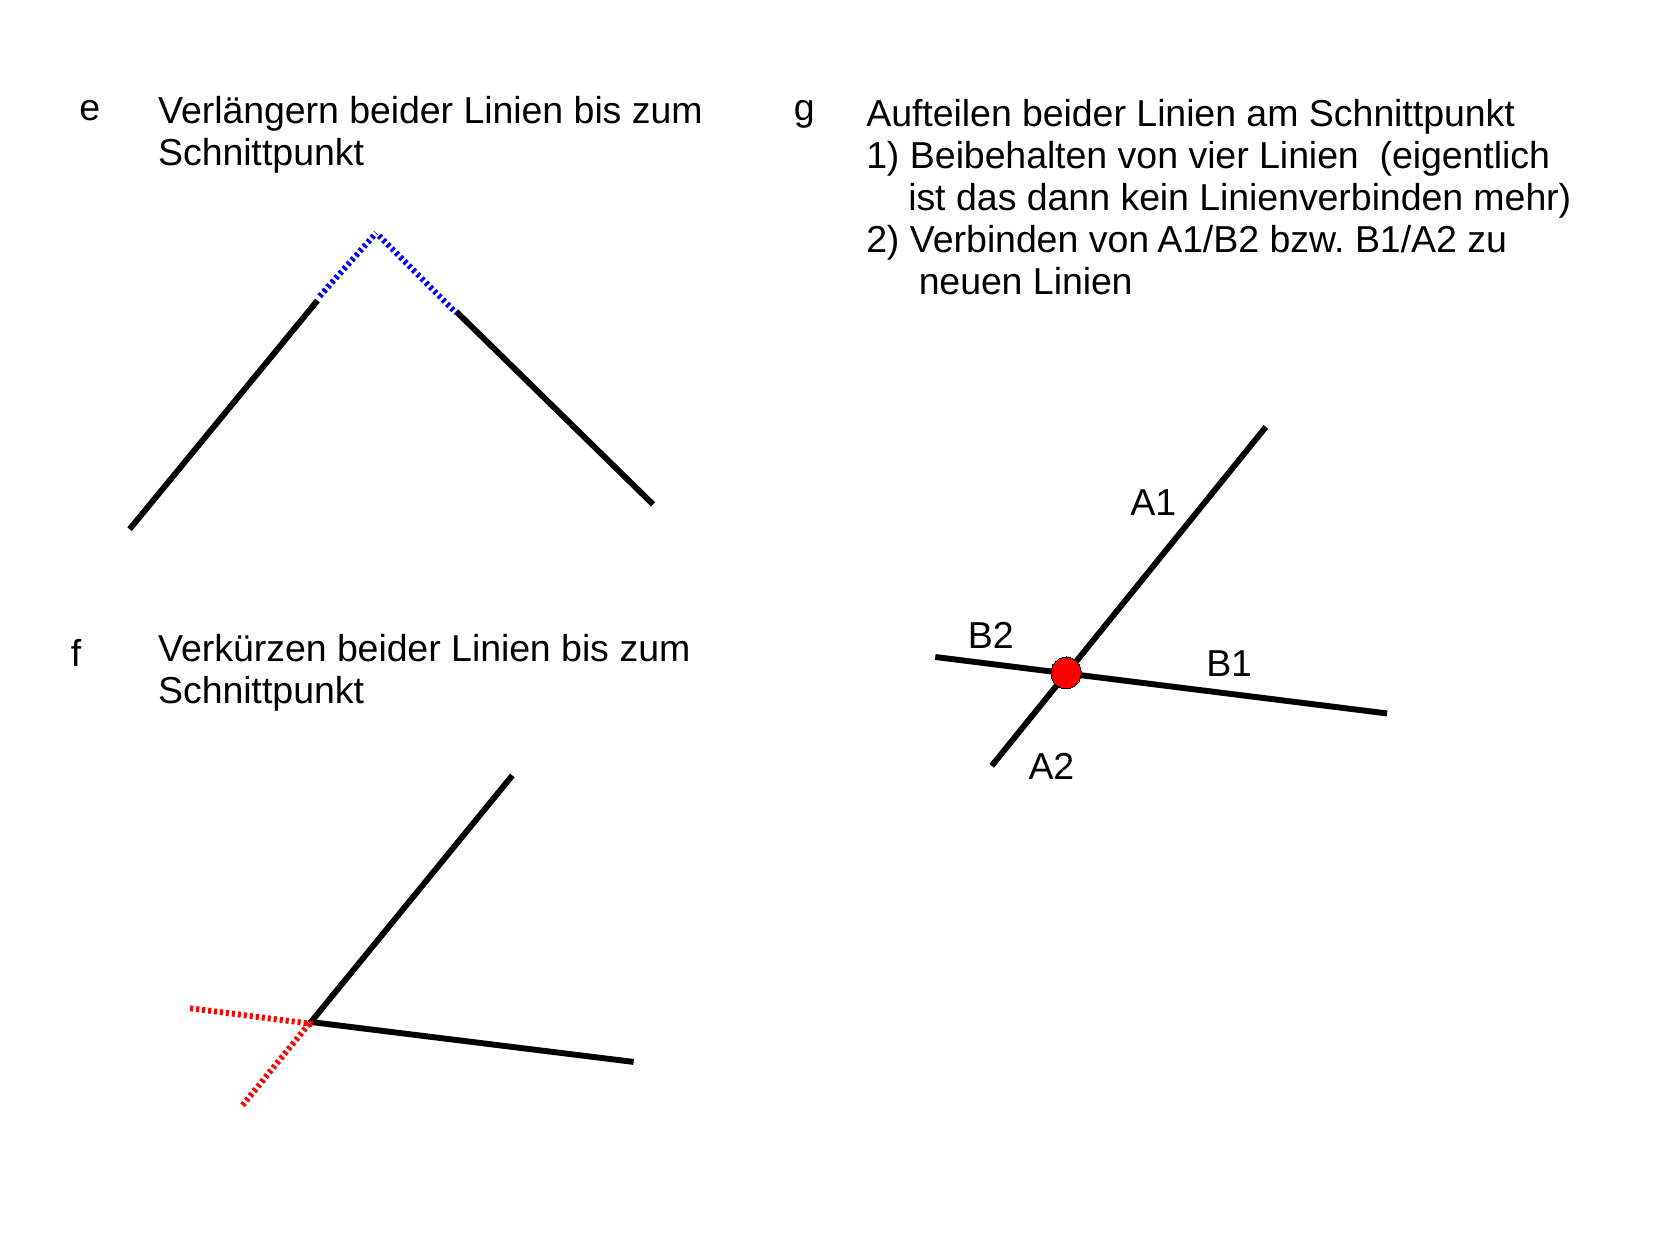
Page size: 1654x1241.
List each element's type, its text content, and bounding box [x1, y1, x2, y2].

text_box f [56, 625, 97, 683]
text_box [1050, 656, 1082, 689]
text_box A2 [1013, 738, 1090, 796]
text_box B1 [1191, 635, 1267, 703]
text_box Verkürzen beider Linien bis zum Schnittpunkt [143, 619, 706, 719]
text_box B2 [953, 607, 1029, 665]
text_box A1 [1115, 473, 1192, 531]
text_box Verlängern beider Linien bis zum Schnittpunkt [143, 82, 718, 182]
text_box g [779, 79, 830, 137]
text_box Aufteilen beider Linien am Schnittpunkt 1) Beibehalten von vier Linien (eigentlich ist das dann kein Linienverbinden mehr) 2) Verbinden von A1/B2 bzw. B1/A2 zu neuen Linien [851, 85, 1587, 311]
text_box e [64, 79, 115, 137]
